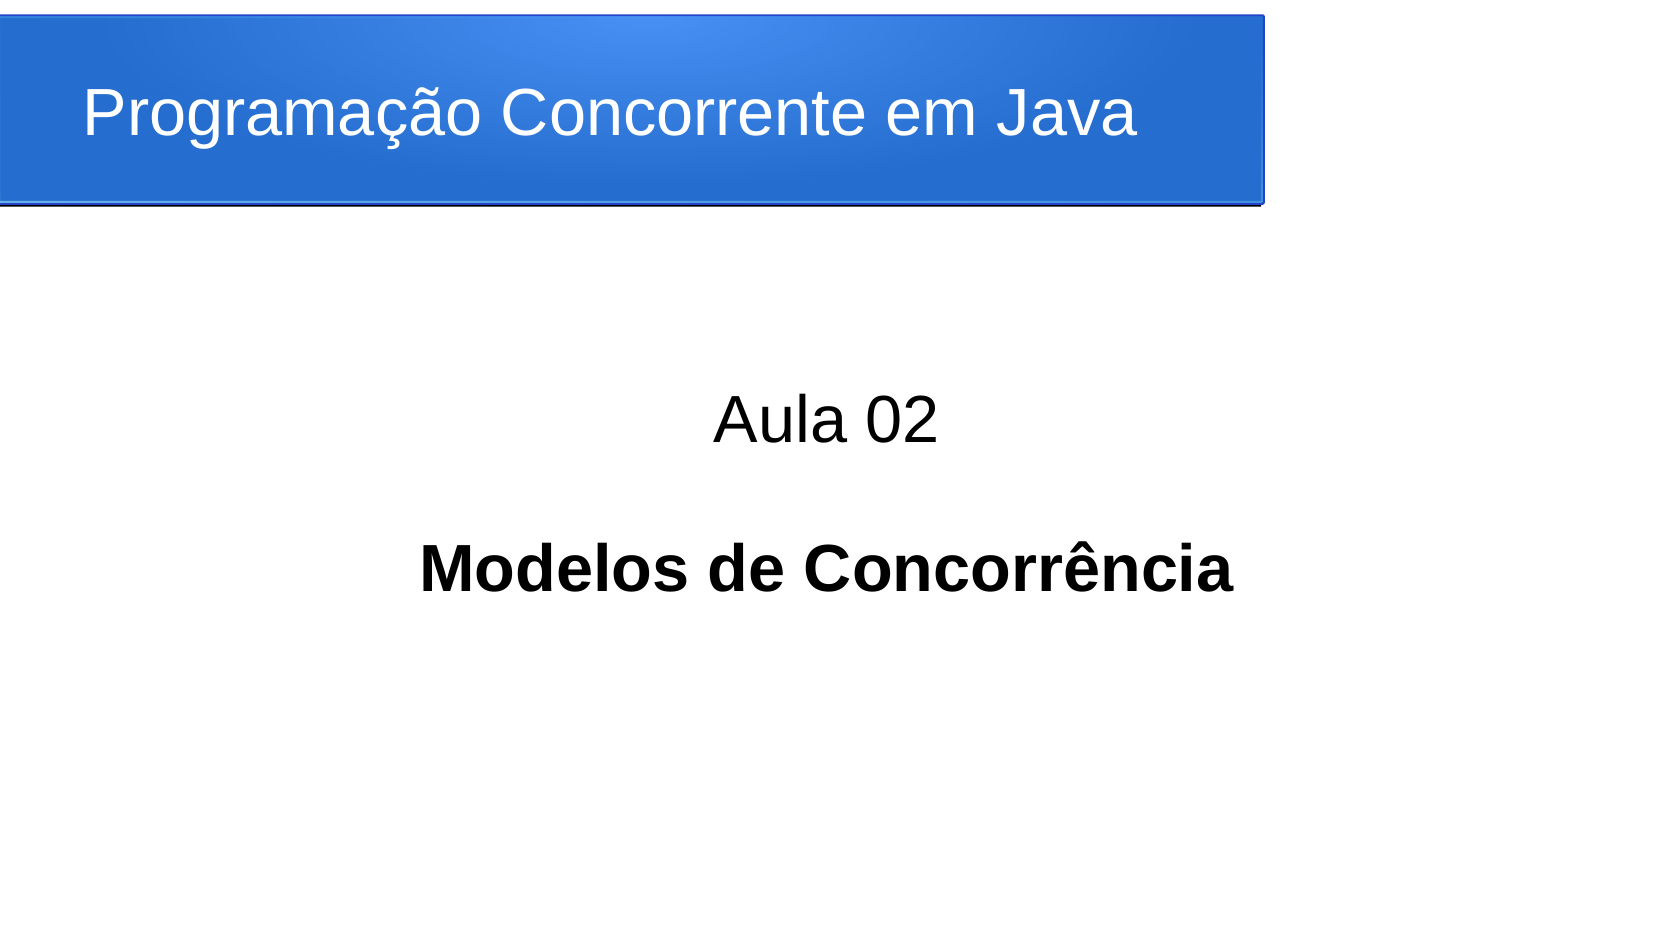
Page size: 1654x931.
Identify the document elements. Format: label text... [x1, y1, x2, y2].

subtitle Aula 02 Modelos de Concorrência [82, 224, 1571, 764]
title Programação Concorrente em Java [82, 35, 1235, 189]
